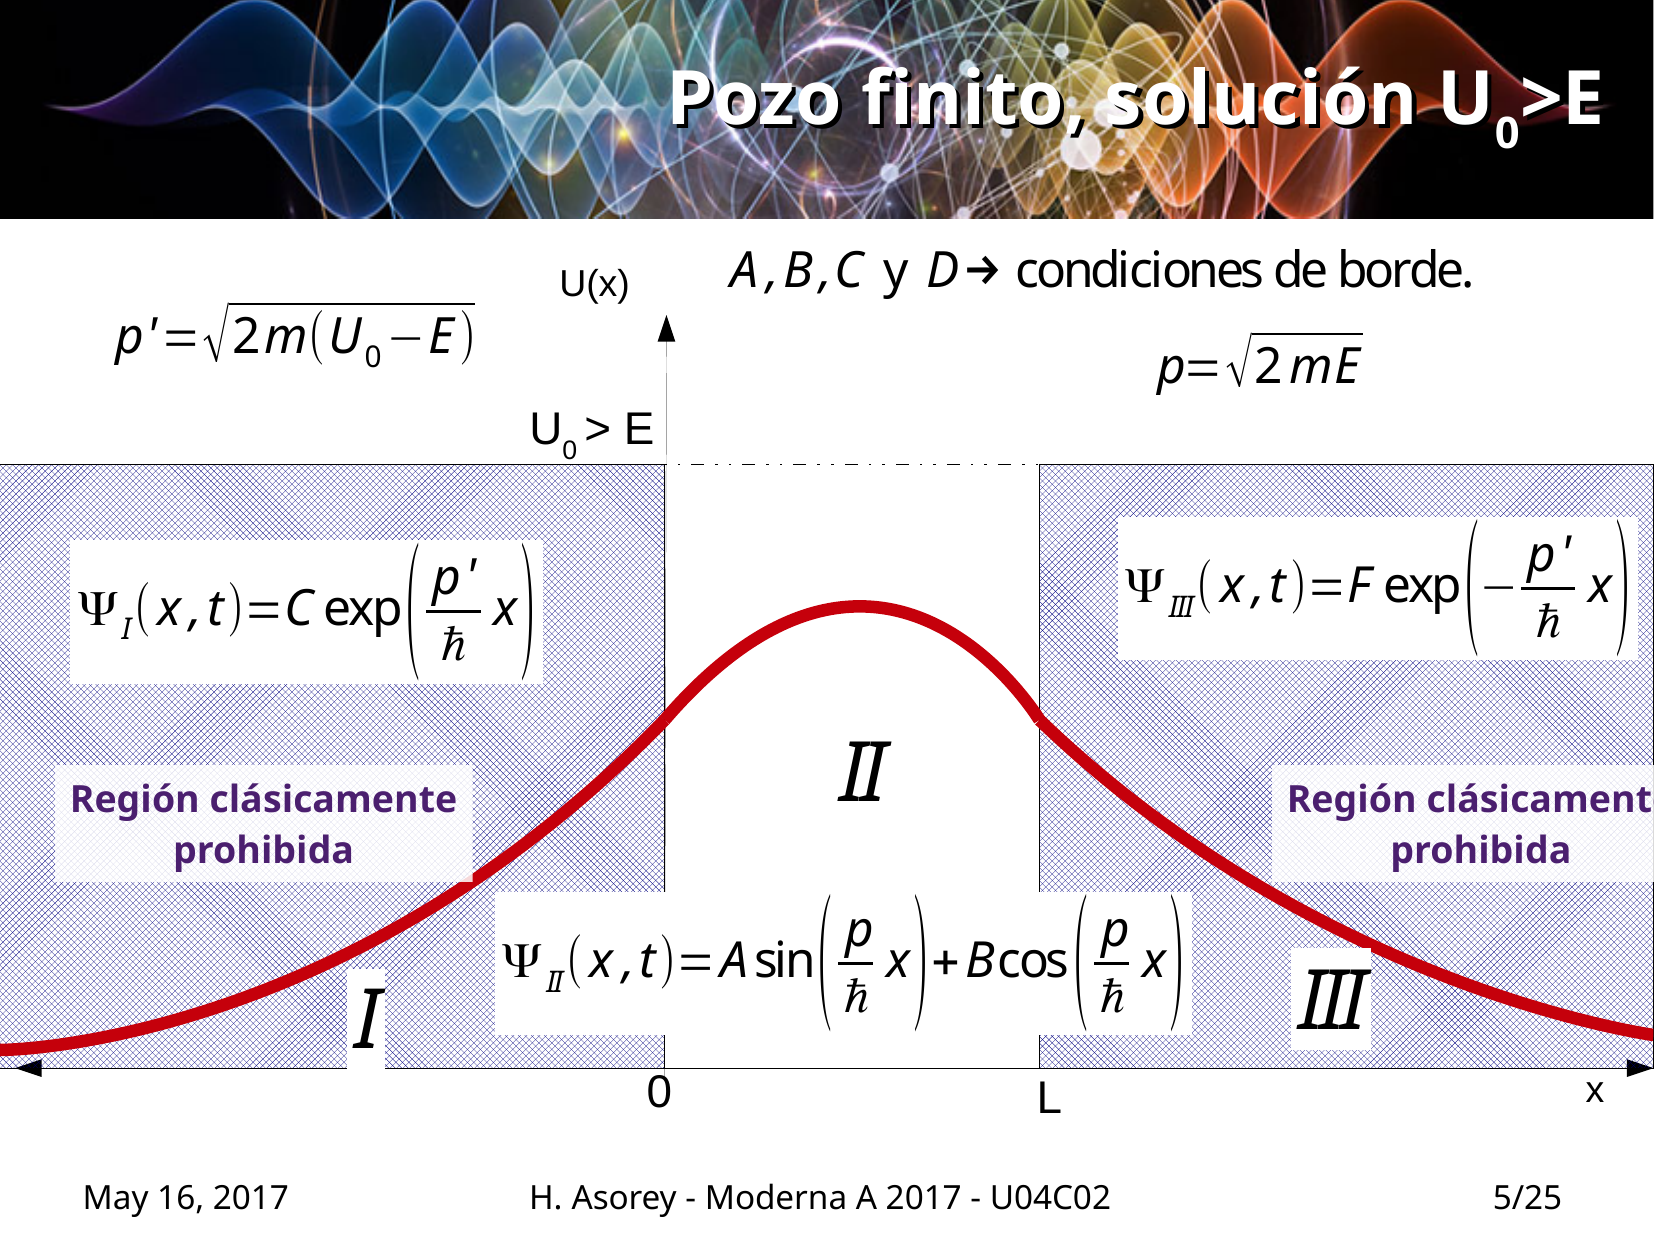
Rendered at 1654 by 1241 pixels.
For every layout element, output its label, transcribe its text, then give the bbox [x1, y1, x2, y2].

text_box [1039, 730, 1654, 1069]
chart [105, 300, 483, 375]
picture [0, 0, 1654, 219]
text_box Región clásicamente prohibida [55, 765, 415, 872]
text_box U0 > E [514, 395, 670, 486]
chart [70, 540, 543, 684]
chart [831, 720, 892, 822]
text_box [0, 464, 665, 1043]
chart [720, 239, 1480, 301]
chart [495, 892, 1193, 1036]
text_box U(x) [544, 255, 646, 346]
text_box [1039, 464, 1654, 1028]
title Pozo finito, solución U0>E [45, 15, 1606, 191]
text_box x [1570, 1061, 1642, 1152]
chart [1146, 330, 1371, 396]
text_box Región clásicamente prohibida [1272, 765, 1632, 872]
chart [1117, 517, 1638, 661]
text_box L [1021, 1065, 1093, 1156]
chart [347, 969, 386, 1071]
text_box [0, 730, 665, 1069]
text_box 0 [631, 1059, 703, 1150]
chart [1290, 948, 1372, 1051]
